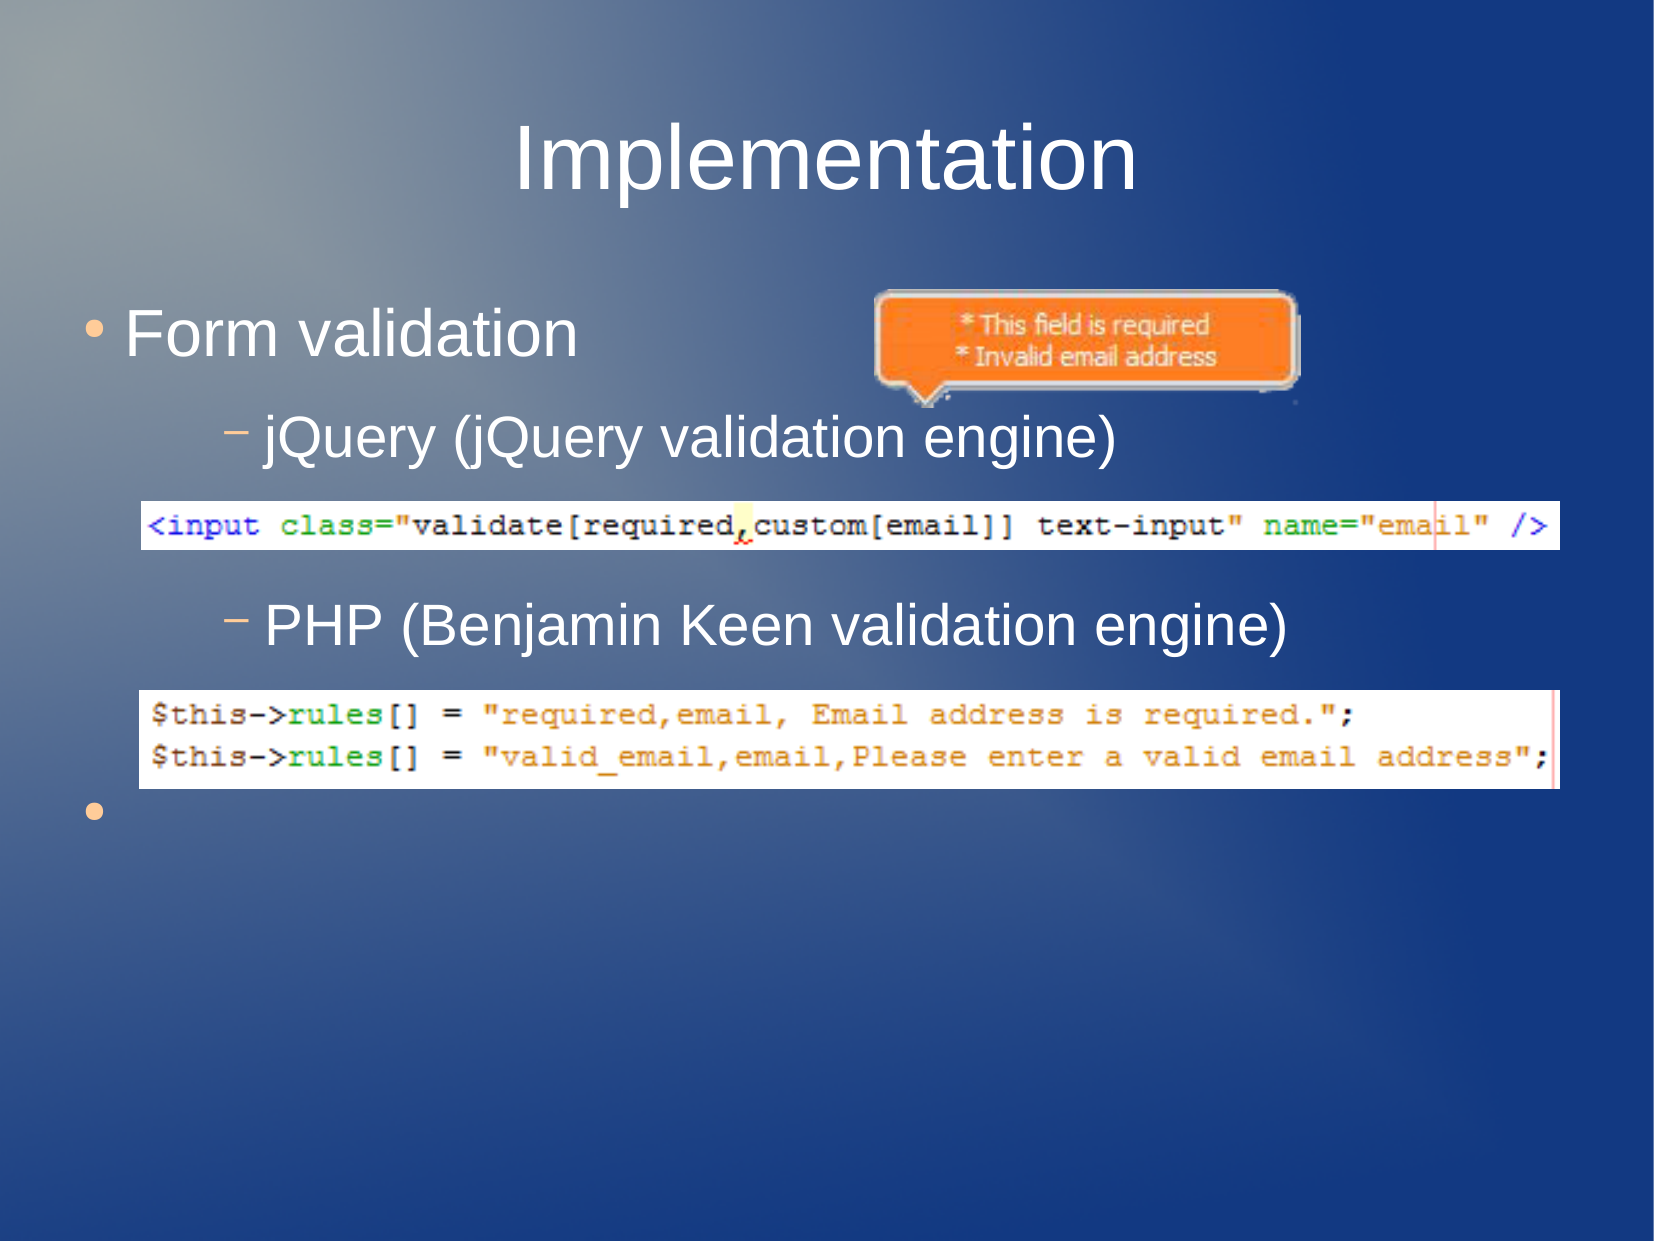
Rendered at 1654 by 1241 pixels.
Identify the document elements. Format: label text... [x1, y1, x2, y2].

picture [139, 690, 1560, 789]
picture [874, 289, 1301, 408]
list Form validation jQuery (jQuery validation engine) PHP (Benjamin Keen validation engine) [82, 290, 1595, 1109]
picture [141, 501, 1560, 550]
title Implementation [82, 49, 1571, 257]
